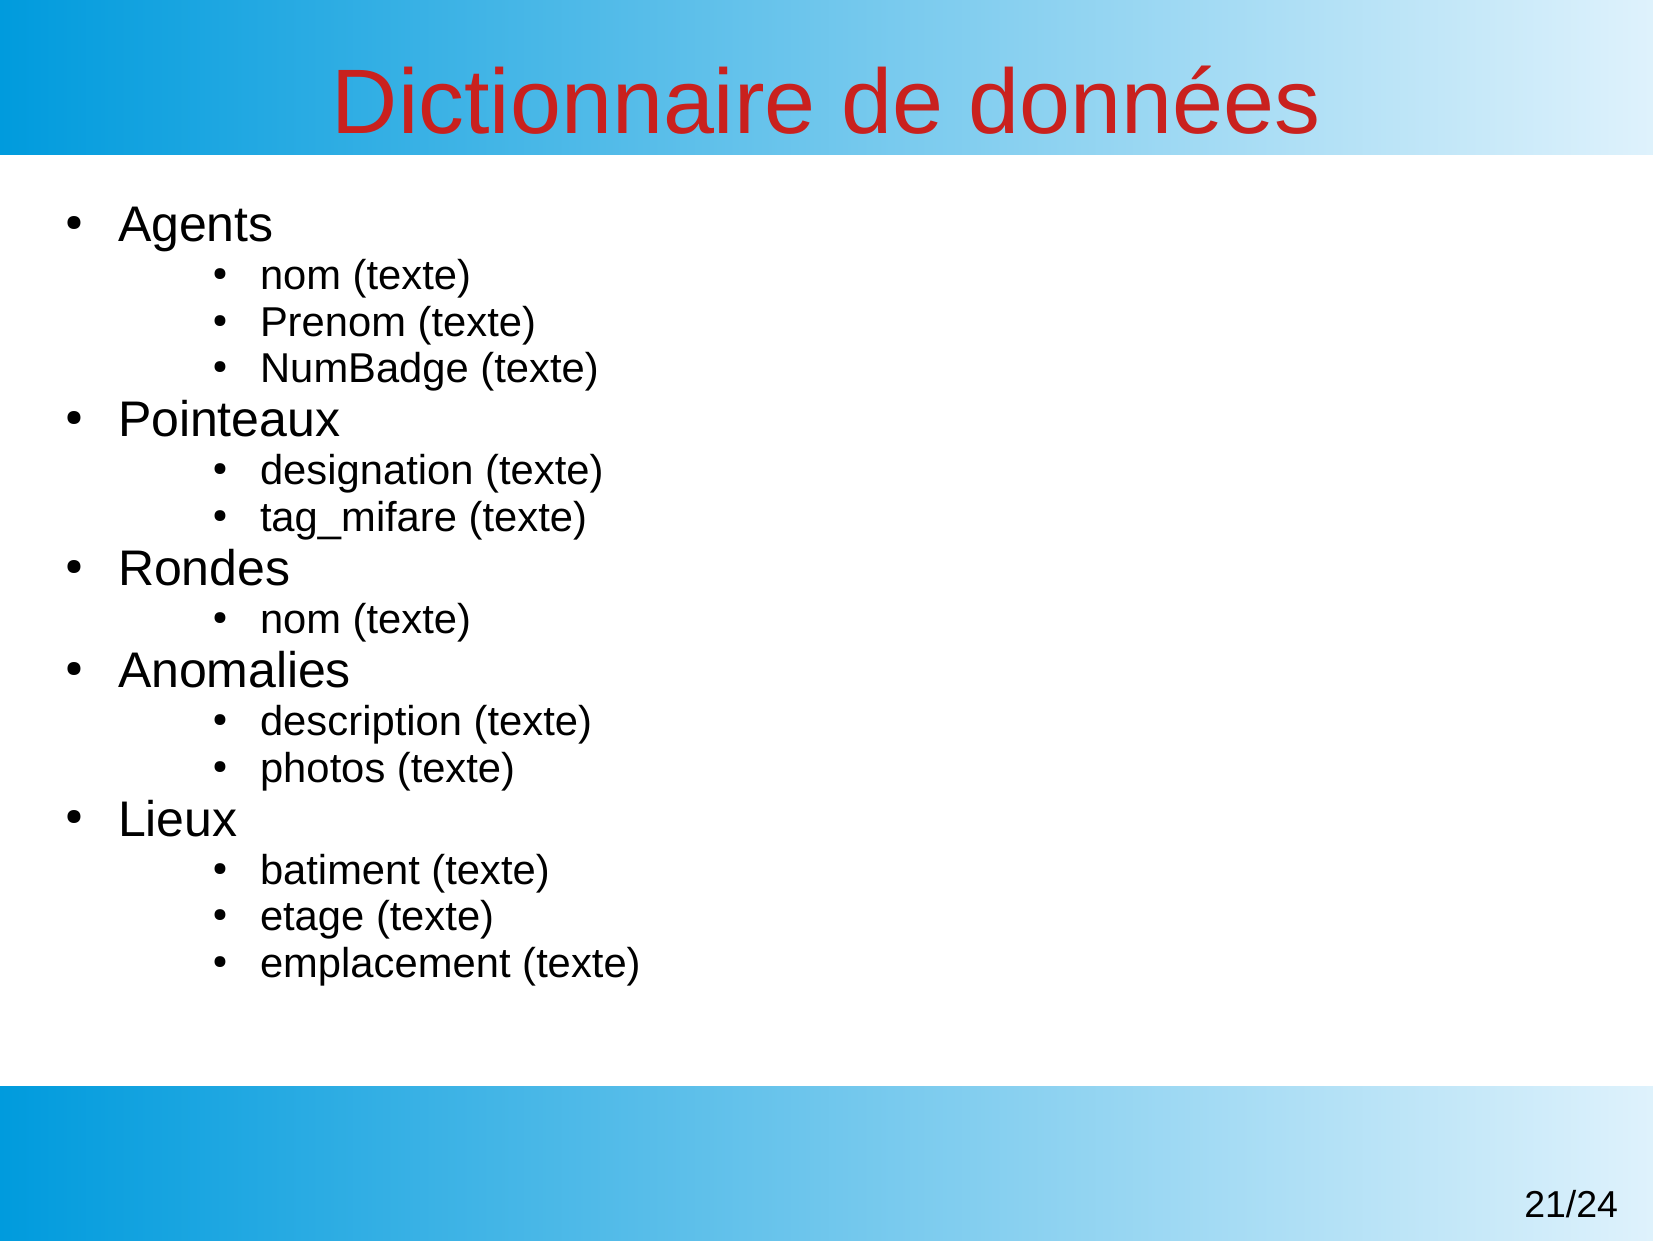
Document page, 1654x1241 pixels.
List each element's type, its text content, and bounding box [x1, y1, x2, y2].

text_box <numéro>/24 [1509, 1175, 1654, 1241]
title Dictionnaire de données [82, 49, 1571, 155]
list Agents nom (texte) Prenom (texte) NumBadge (texte) Pointeaux designation (texte) tag_mifare (texte) Rondes nom (texte) Anomalies description (texte) photos (texte) Lieux batiment (texte) etage (texte) emplacement (texte) [47, 196, 1536, 1034]
